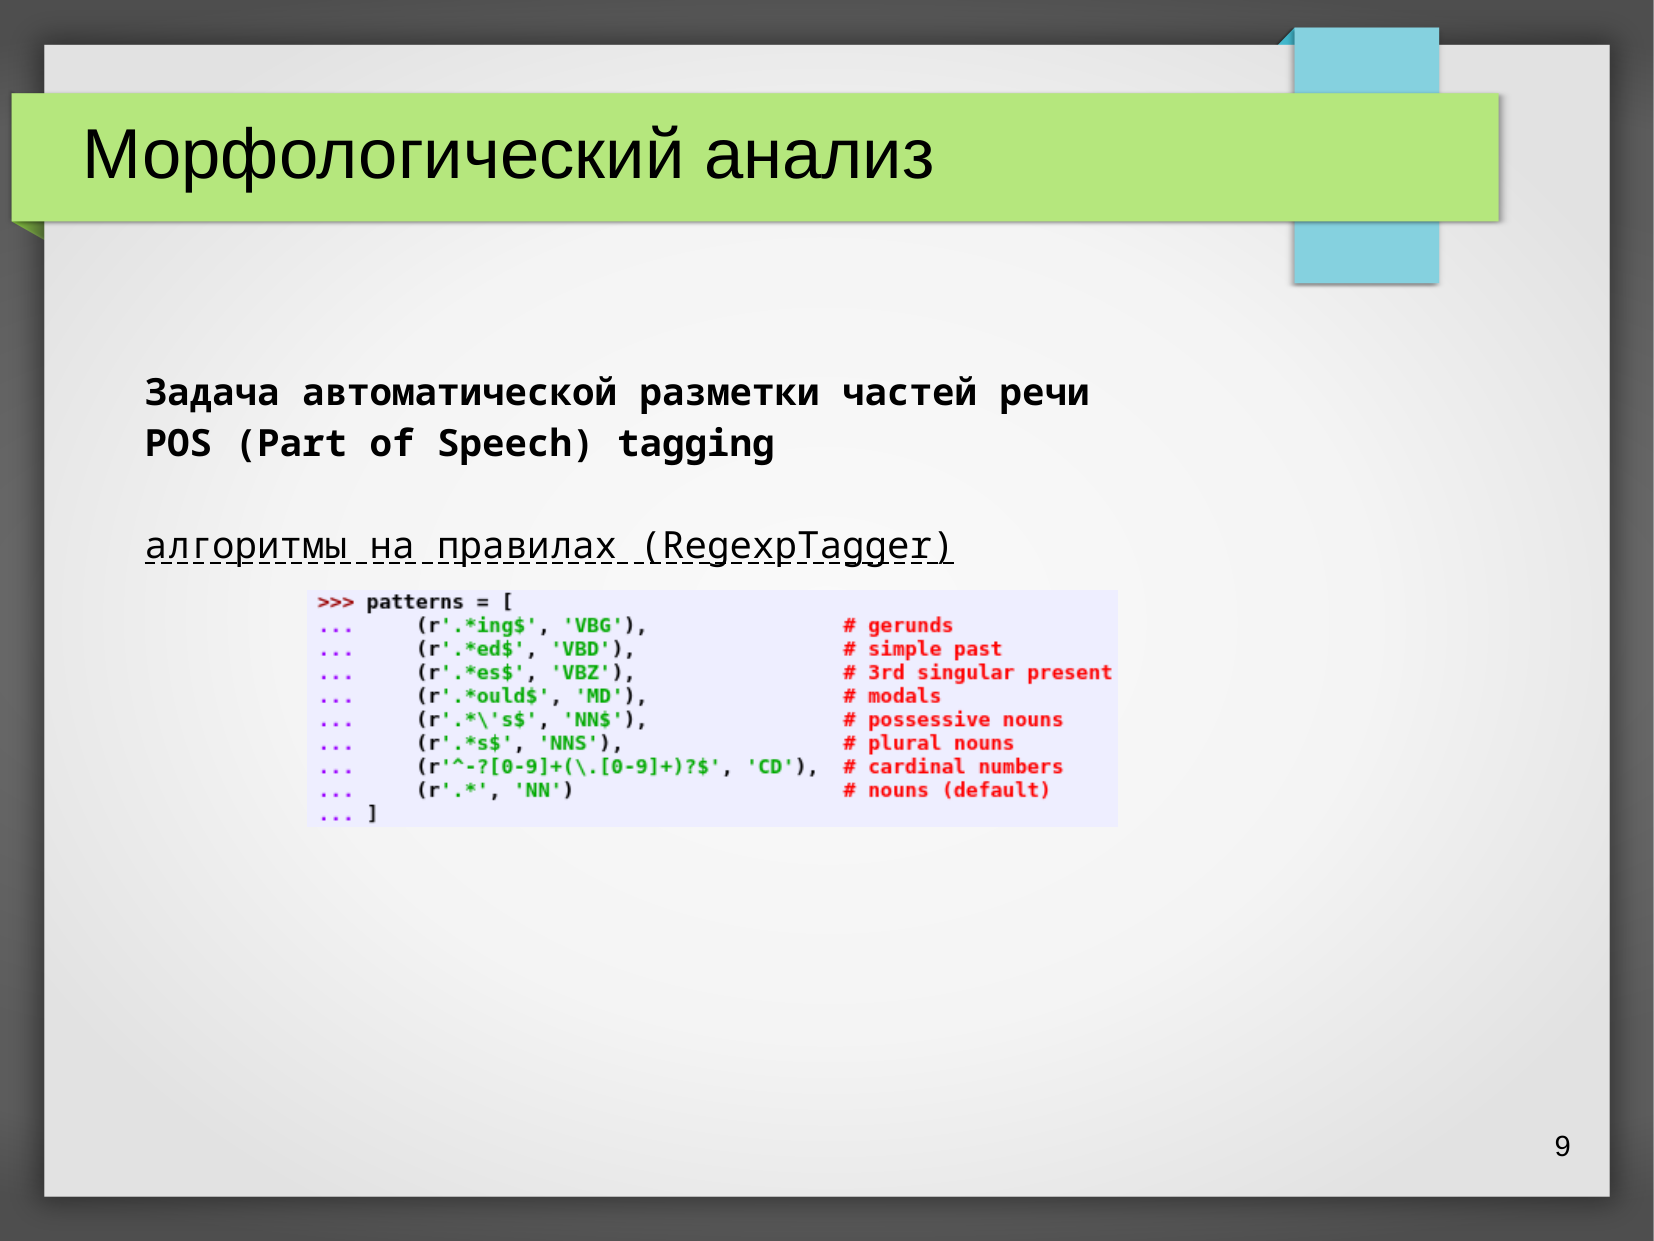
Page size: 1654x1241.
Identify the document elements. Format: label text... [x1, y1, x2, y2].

text_box Задача автоматической разметки частей речи POS (Part of Speech) tagging алгоритмы на правилах (RegexpTagger) [129, 358, 1252, 591]
picture [0, 0, 1654, 1241]
title Морфологический анализ [82, 114, 993, 194]
